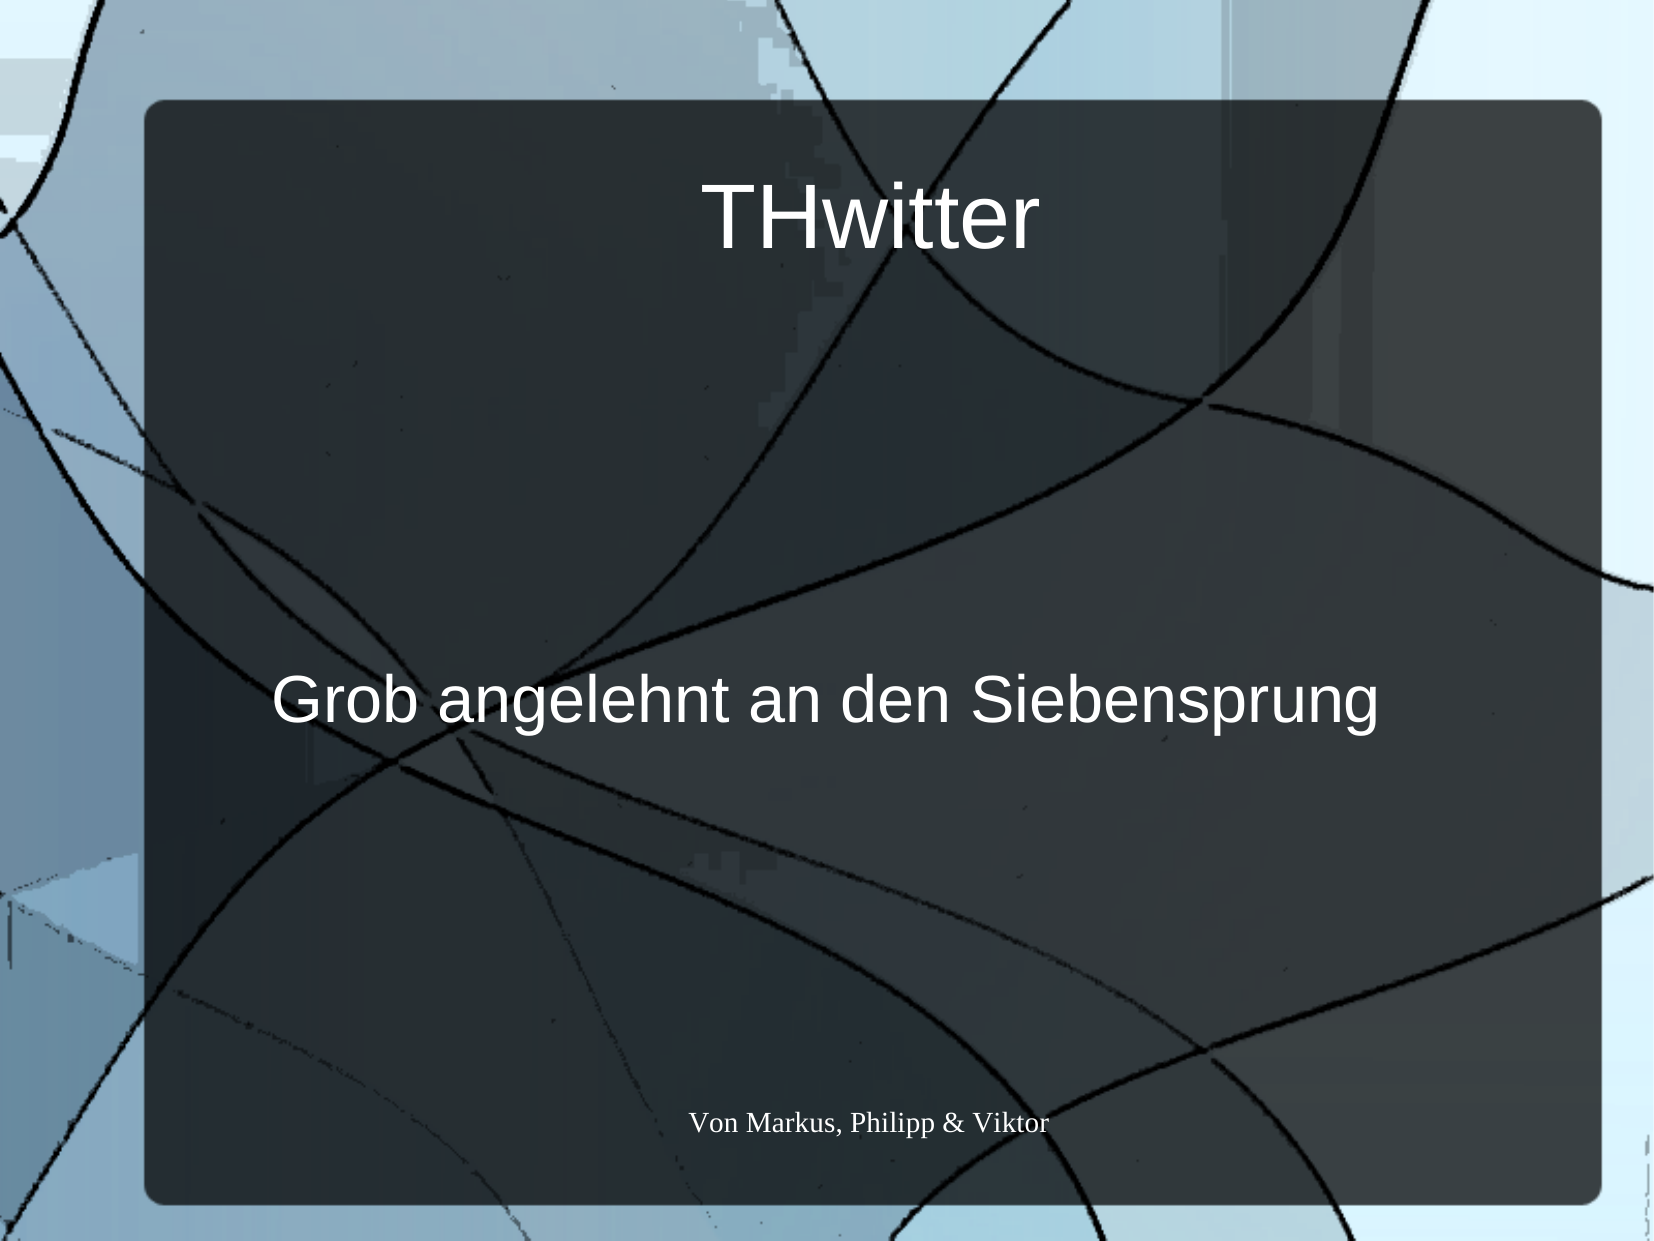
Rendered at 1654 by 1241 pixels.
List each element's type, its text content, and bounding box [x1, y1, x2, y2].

title THwitter [159, 108, 1583, 325]
subtitle Grob angelehnt an den Siebensprung [82, 290, 1571, 1109]
picture [0, 0, 1654, 1241]
